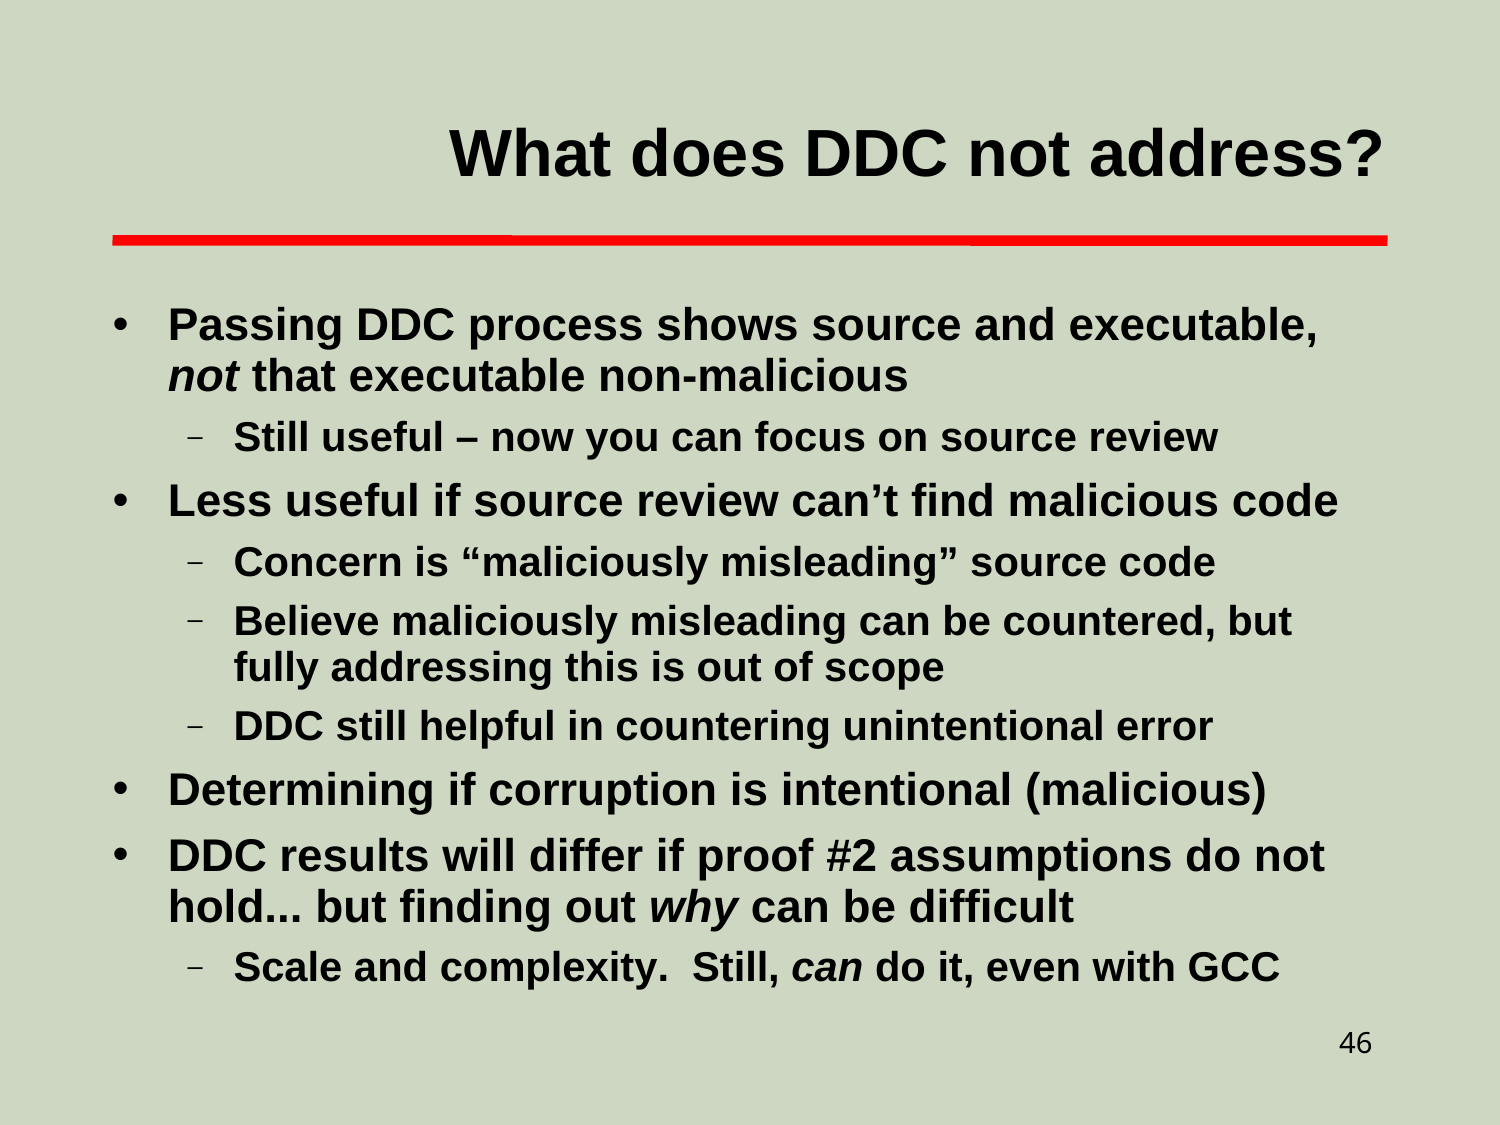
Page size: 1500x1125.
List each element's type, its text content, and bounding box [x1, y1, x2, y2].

title What does DDC not address? [124, 93, 1387, 216]
list Passing DDC process shows source and executable, not that executable non-malicious Still useful – now you can focus on source review Less useful if source review can’t find malicious code Concern is “maliciously misleading” source code Believe maliciously misleading can be countered, but fully addressing this is out of scope DDC still helpful in countering unintentional error Determining if corruption is intentional (malicious) DDC results will differ if proof #2 assumptions do not hold... but finding out why can be difficult Scale and complexity. Still, can do it, even with GCC [112, 299, 1387, 1099]
